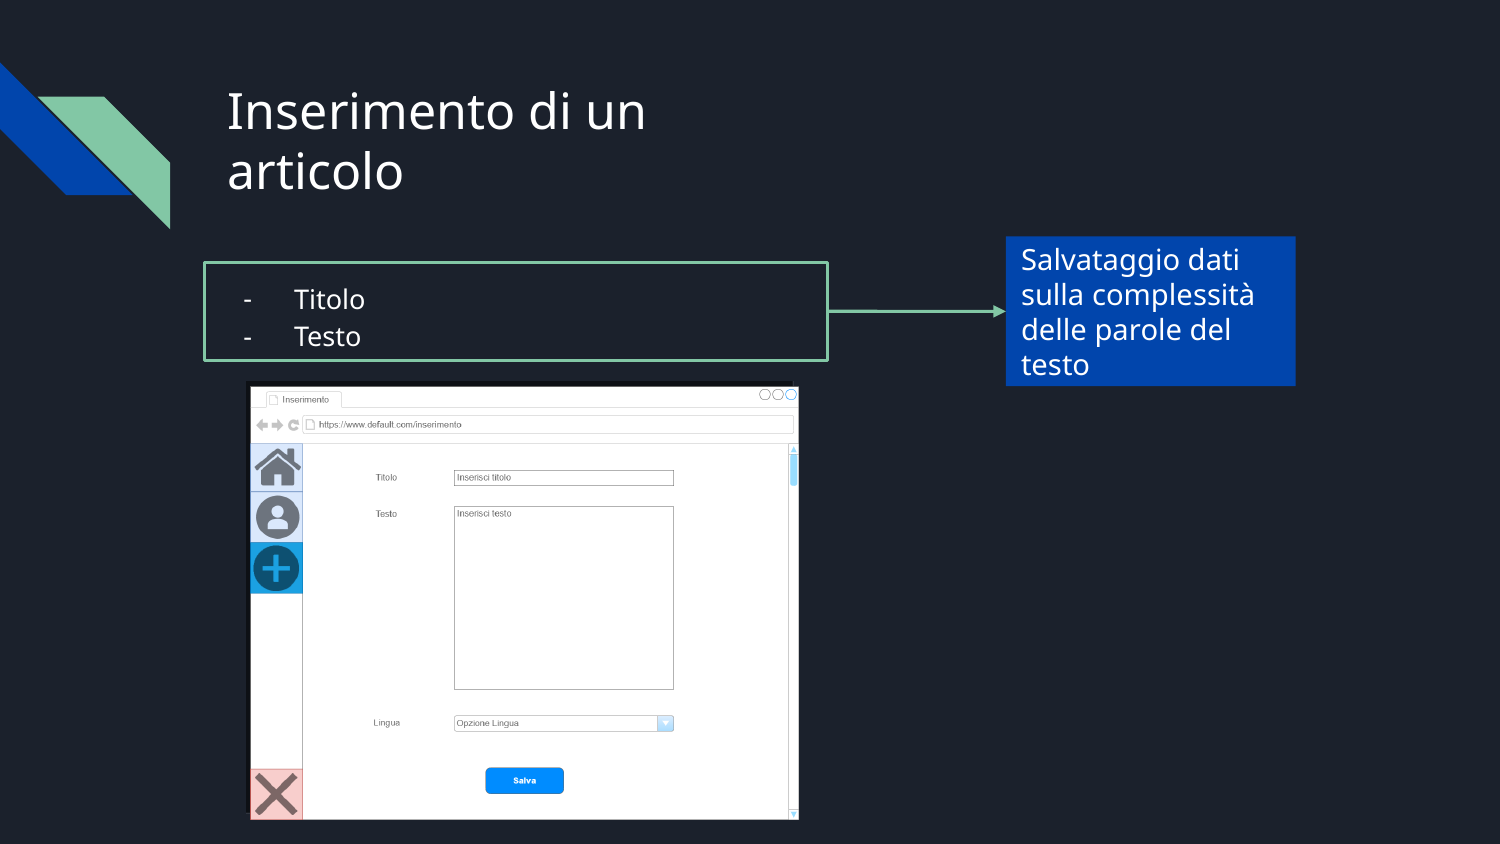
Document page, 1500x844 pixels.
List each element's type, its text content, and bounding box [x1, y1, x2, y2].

picture [250, 386, 799, 820]
list Titolo Testo [204, 262, 828, 361]
title Inserimento di un articolo [212, 64, 836, 221]
text_box Salvataggio dati sulla complessità delle parole del testo [1005, 236, 1296, 387]
